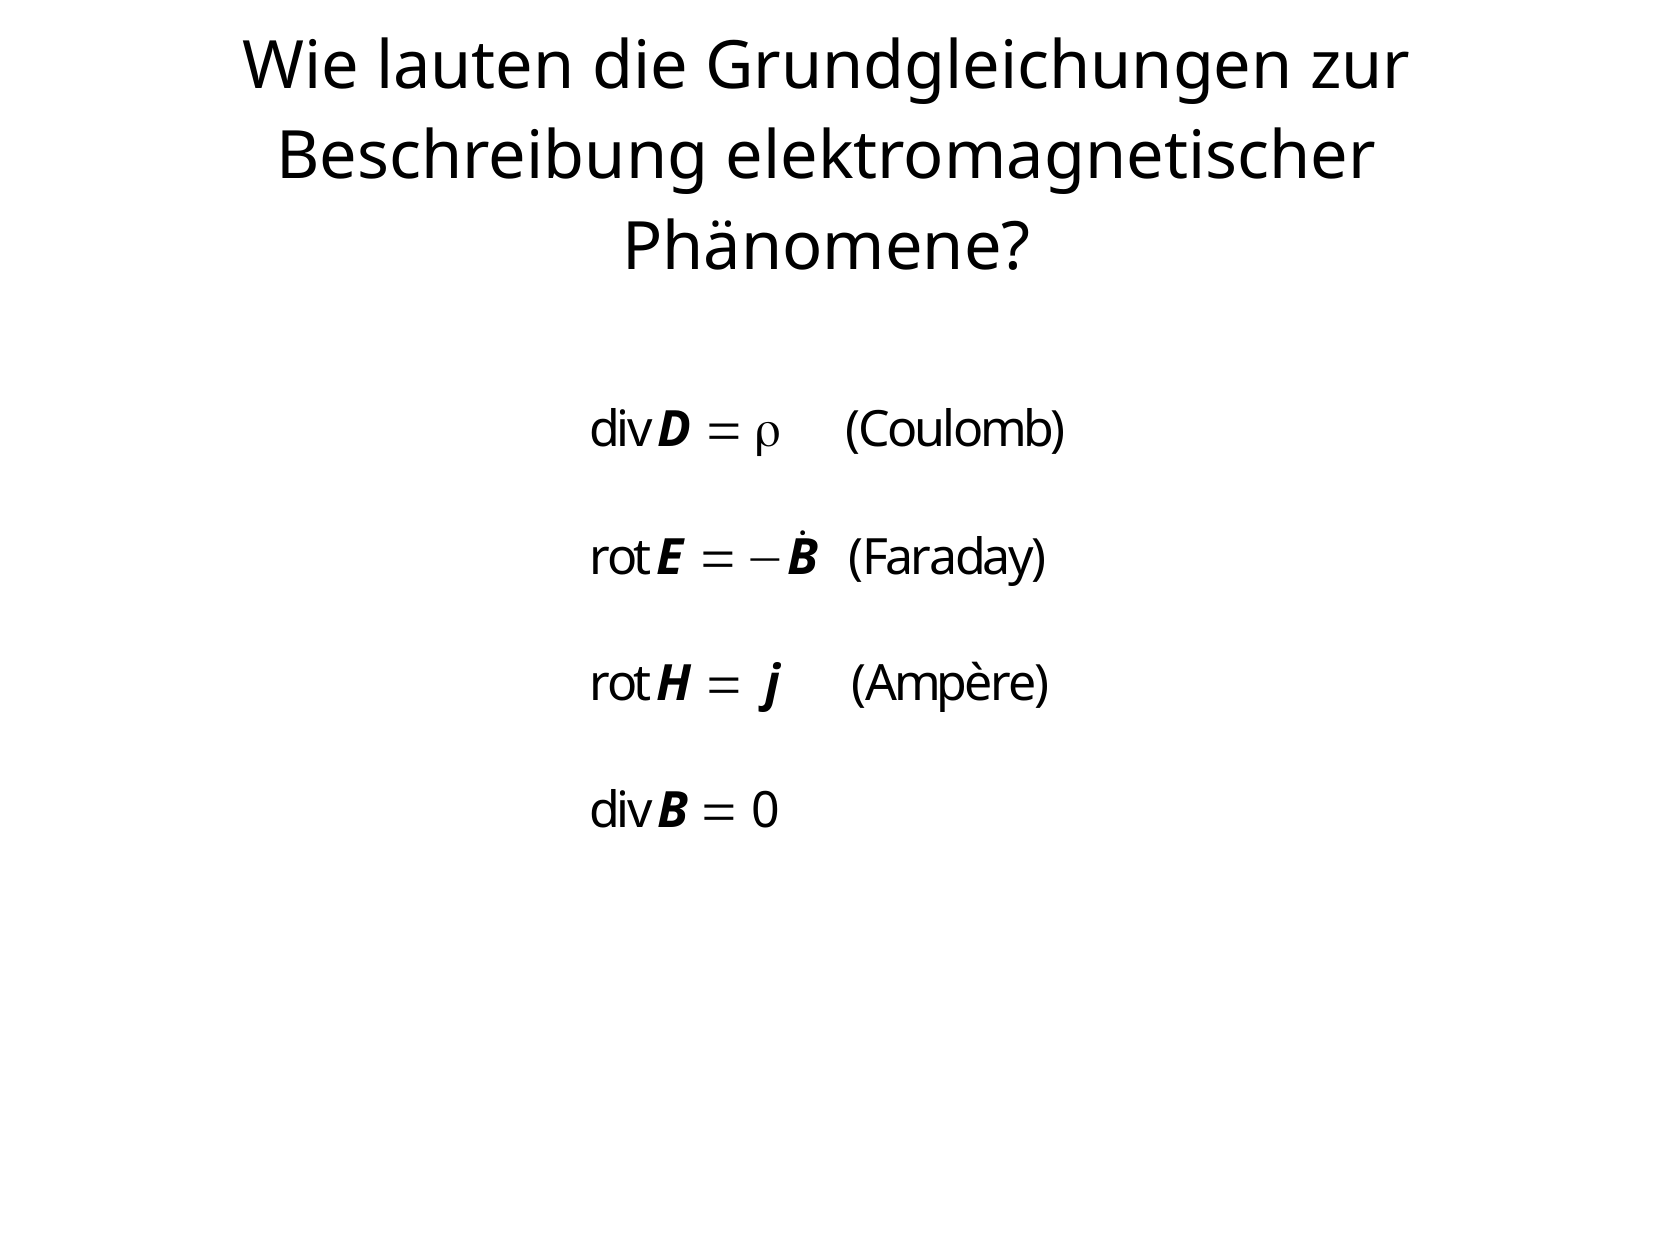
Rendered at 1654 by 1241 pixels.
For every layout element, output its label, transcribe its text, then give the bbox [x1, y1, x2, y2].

title Wie lauten die Grundgleichungen zur Beschreibung elektromagnetischer Phänomene? [82, 49, 1571, 257]
chart [582, 399, 1071, 842]
